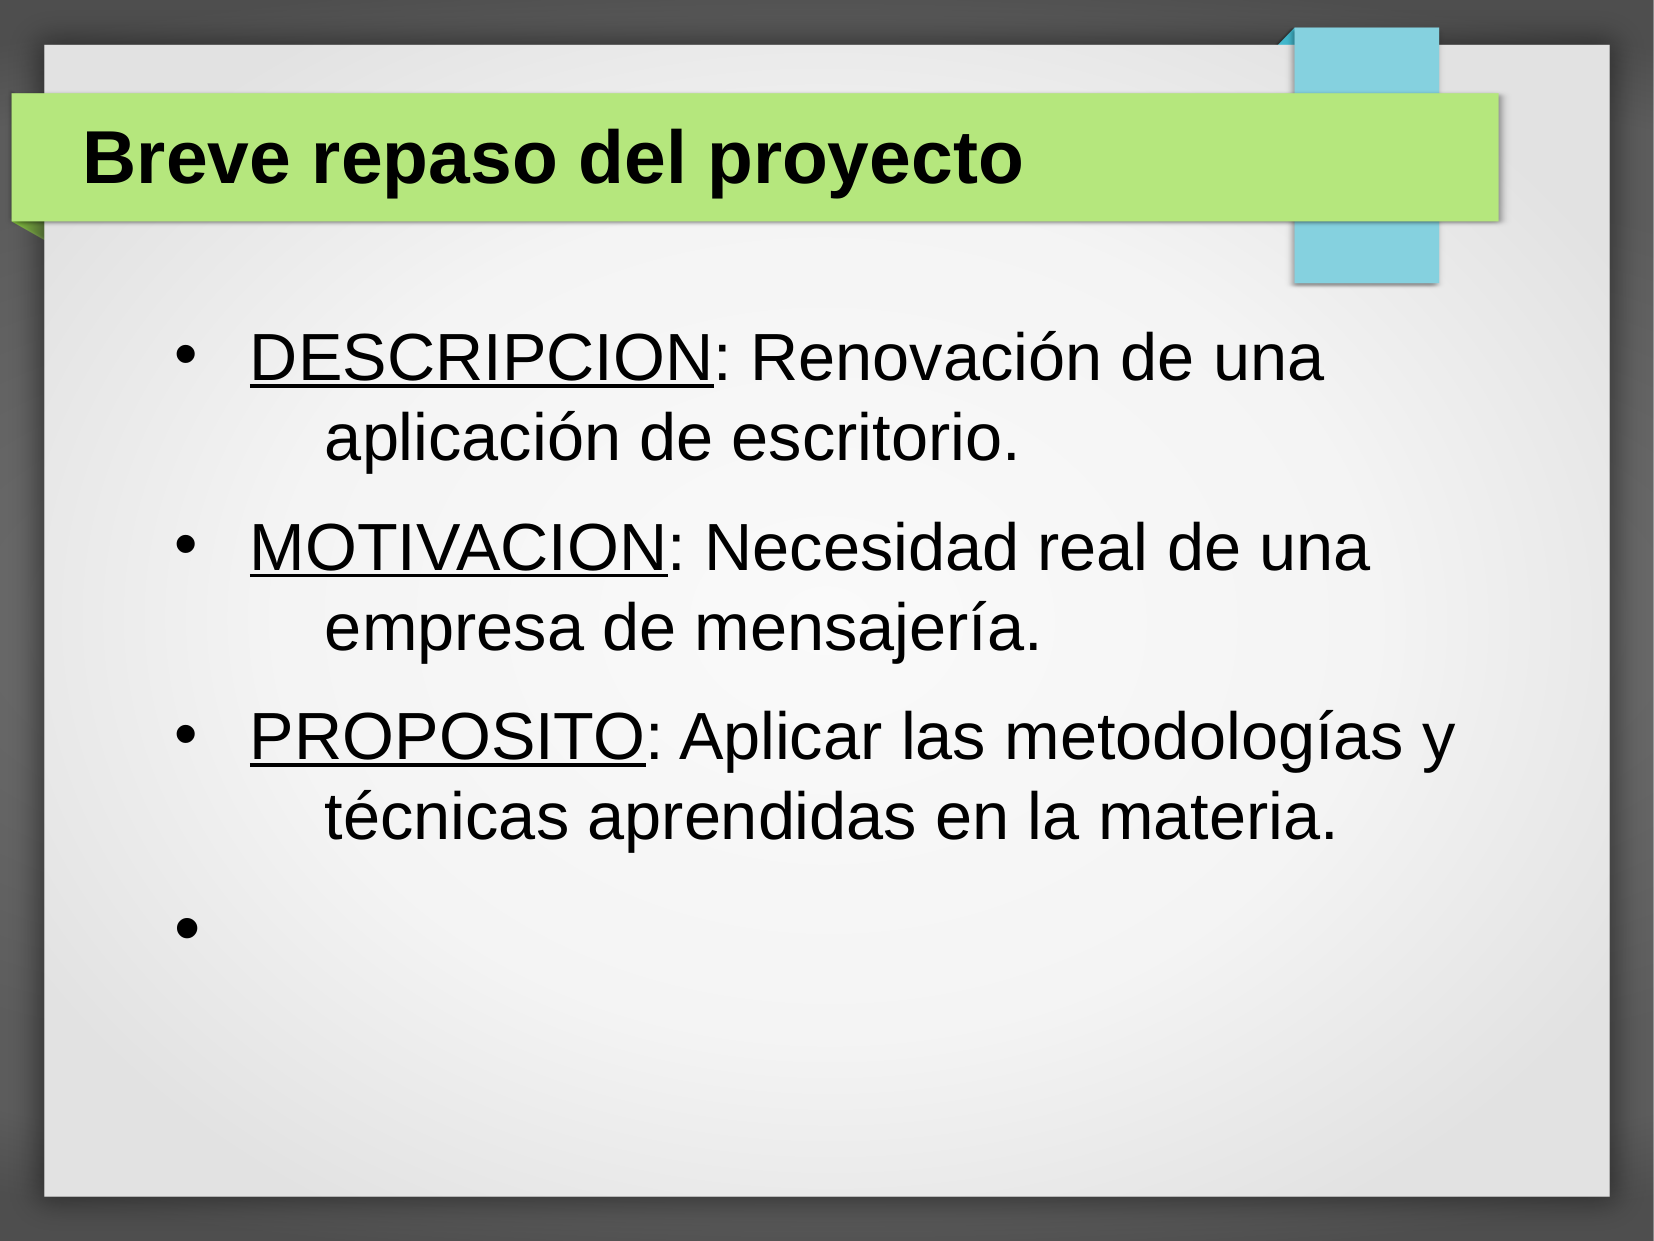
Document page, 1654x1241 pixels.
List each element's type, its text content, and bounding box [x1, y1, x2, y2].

title Breve repaso del proyecto [82, 94, 1479, 213]
list DESCRIPCION: Renovación de una aplicación de escritorio. MOTIVACION: Necesidad real de una empresa de mensajería. PROPOSITO: Aplicar las metodologías y técnicas aprendidas en la materia. [175, 313, 1511, 1146]
